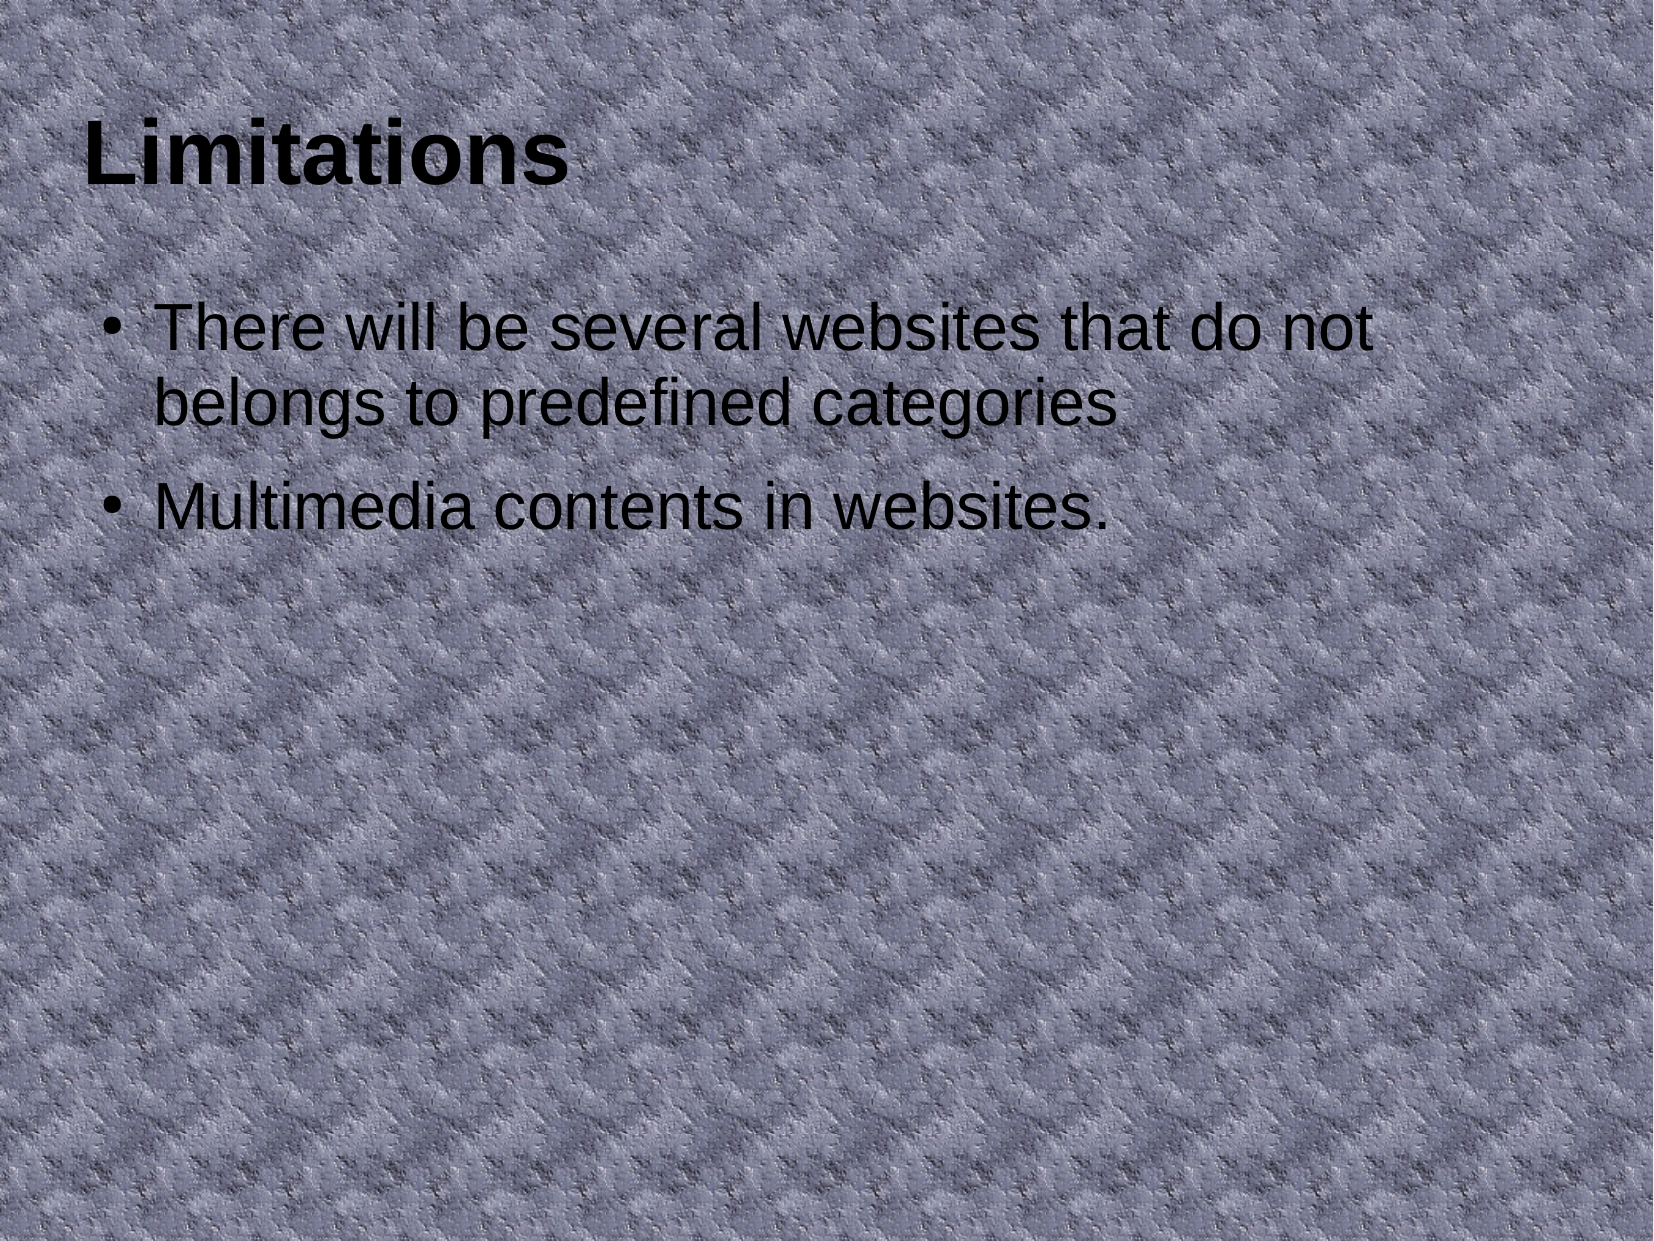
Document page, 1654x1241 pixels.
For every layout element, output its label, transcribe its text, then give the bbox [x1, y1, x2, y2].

picture [0, 0, 1654, 1241]
title Limitations [82, 49, 1571, 257]
list There will be several websites that do not belongs to predefined categories Multimedia contents in websites. [82, 290, 1571, 1010]
